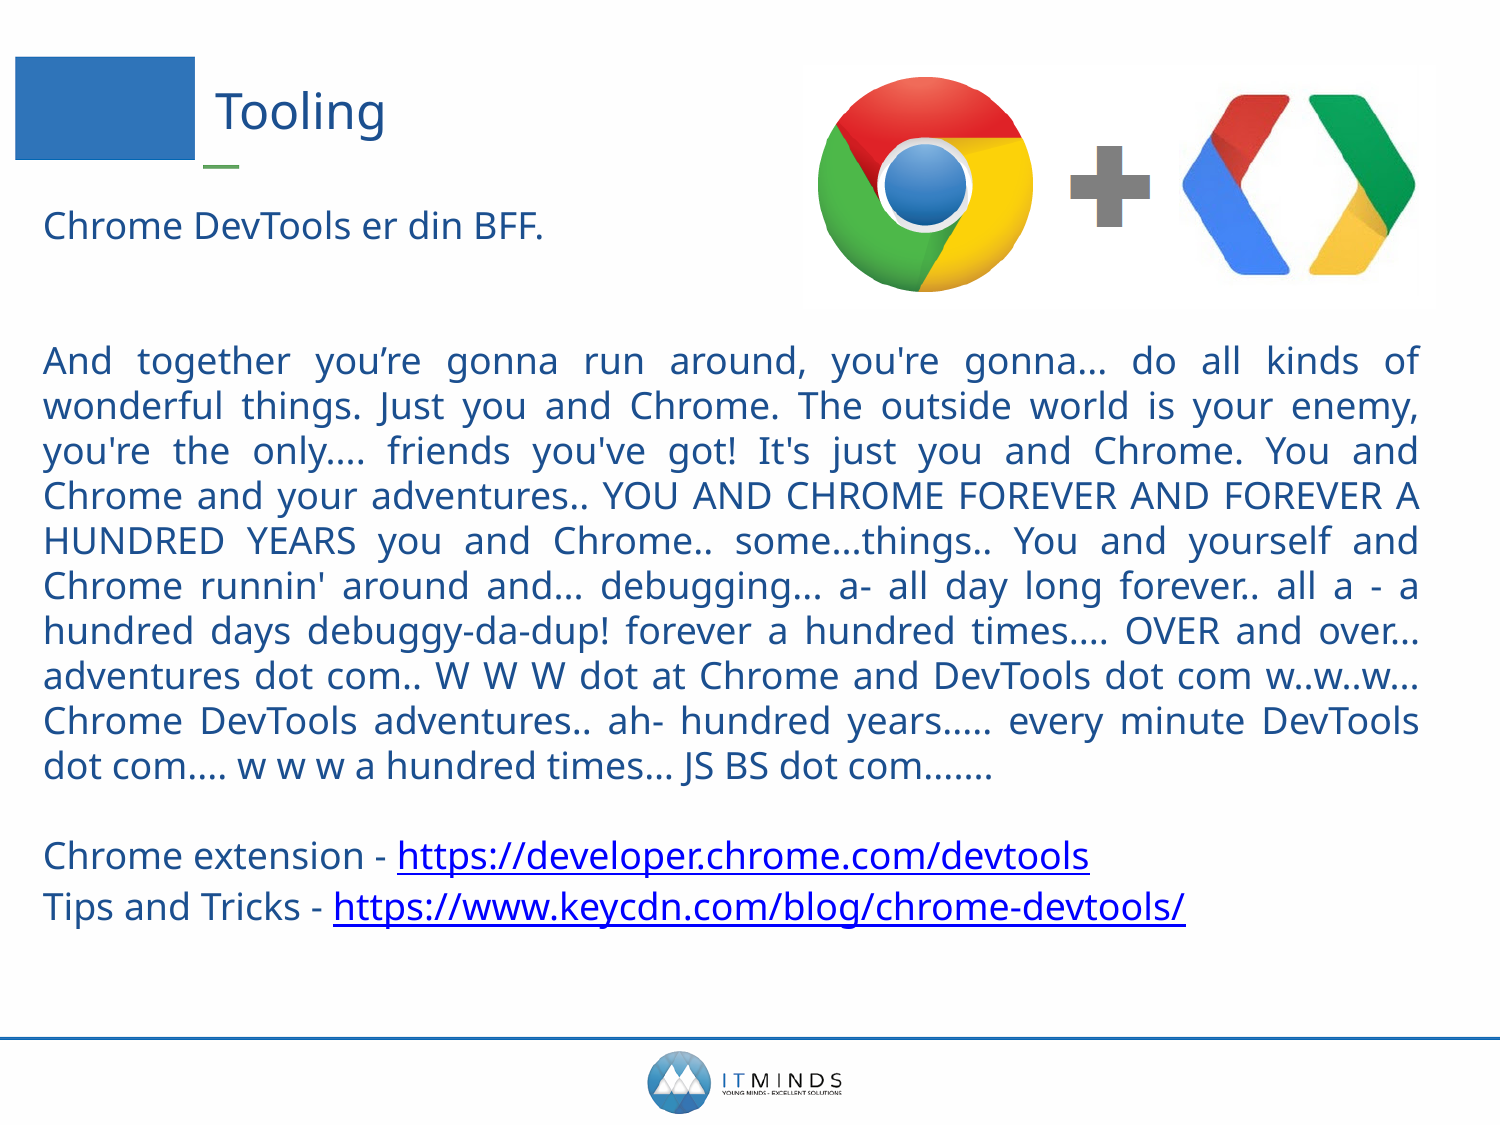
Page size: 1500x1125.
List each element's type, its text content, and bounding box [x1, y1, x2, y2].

picture [0, 0, 1500, 1125]
list Chrome DevTools er din BFF. And together you’re gonna run around, you're gonna... do all kinds of wonderful things. Just you and Chrome. The outside world is your enemy, you're the only.... friends you've got! It's just you and Chrome. You and Chrome and your adventures.. YOU AND CHROME FOREVER AND FOREVER A HUNDRED YEARS you and Chrome.. some...things.. You and yourself and Chrome runnin' around and... debugging... a- all day long forever.. all a - a hundred days debuggy-da-dup! forever a hundred times.... OVER and over... adventures dot com.. W W W dot at Chrome and DevTools dot com w..w..w... Chrome DevTools adventures.. ah- hundred years..... every minute DevTools dot com.... w w w a hundred times… JS BS dot com....... Chrome extension - https://developer.chrome.com/devtools Tips and Tricks - https://www.keycdn.com/blog/chrome-devtools/ [27, 142, 1436, 959]
title Tooling [200, 65, 803, 154]
